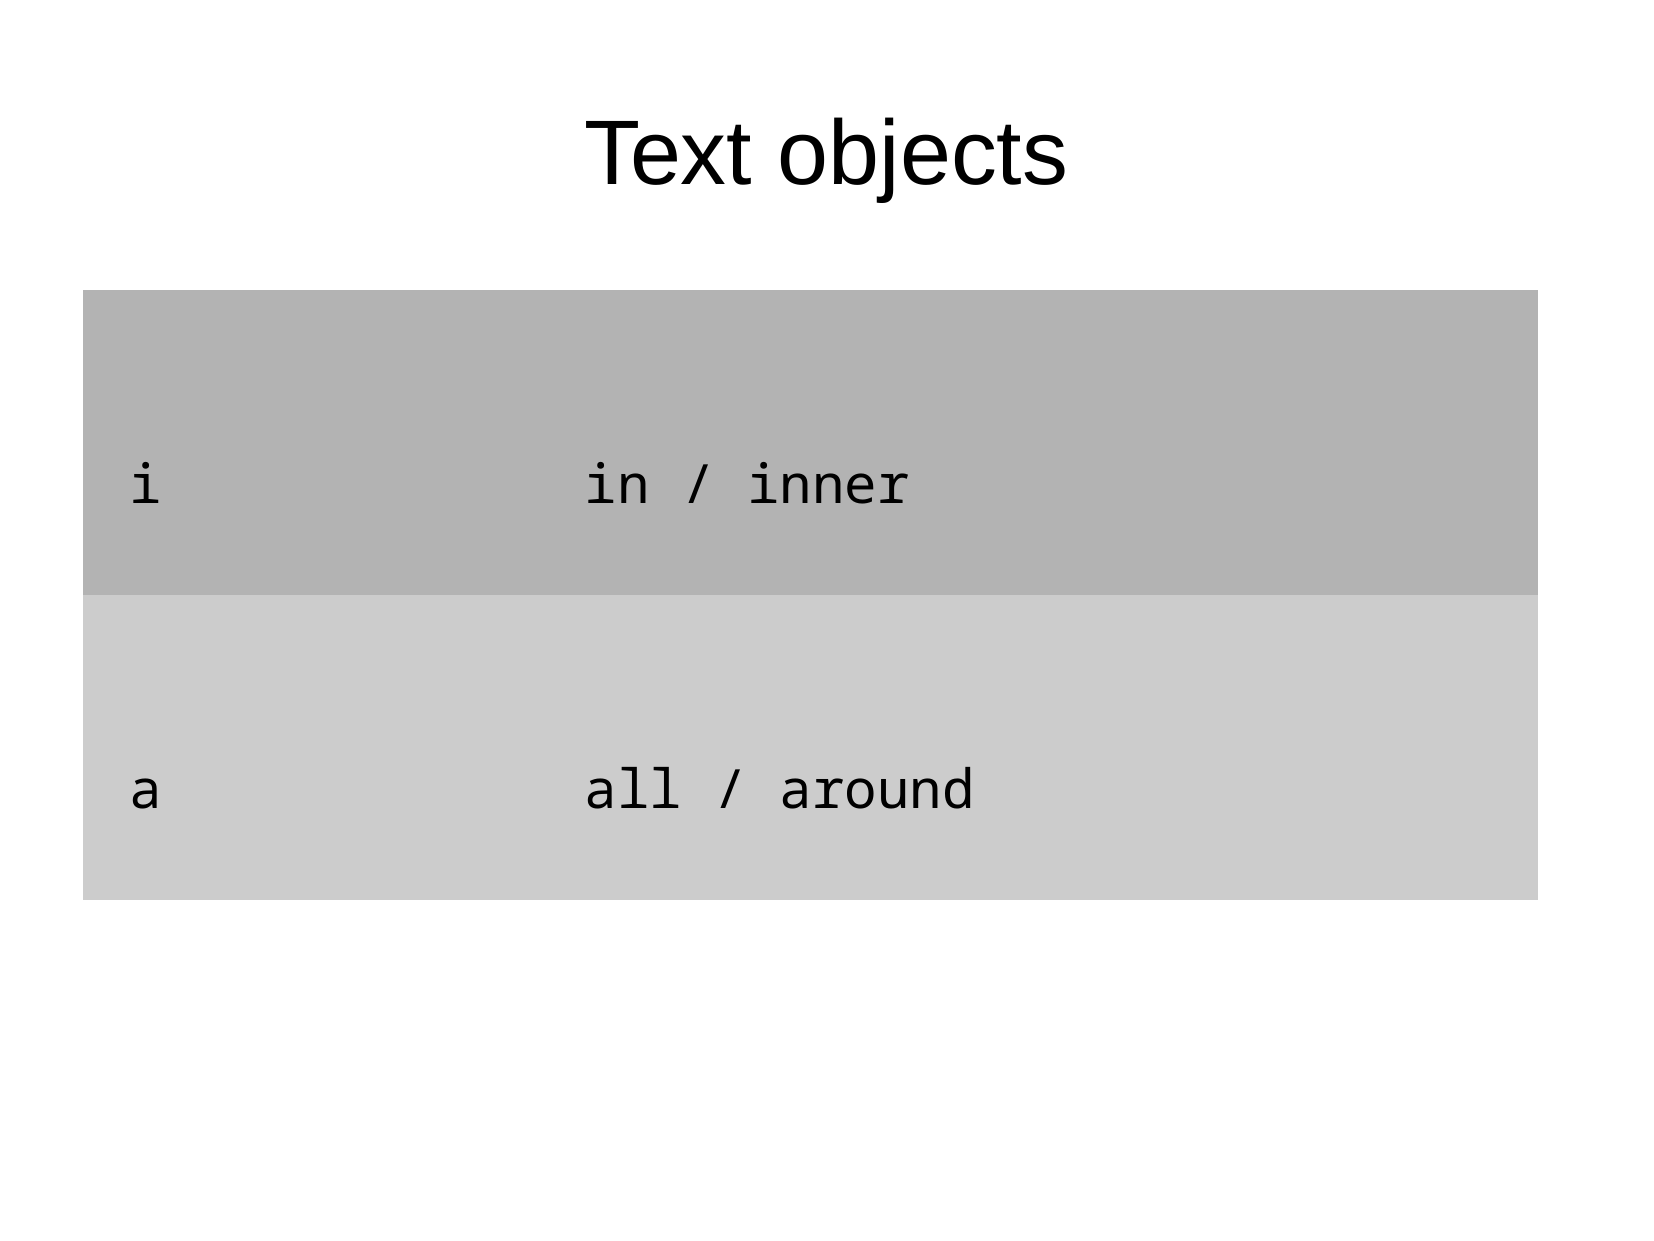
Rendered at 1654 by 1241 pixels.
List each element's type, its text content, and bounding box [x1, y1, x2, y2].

title Text objects [82, 49, 1571, 257]
table_header i in / inner [83, 290, 1538, 595]
table_cell a all / around [83, 595, 1538, 900]
